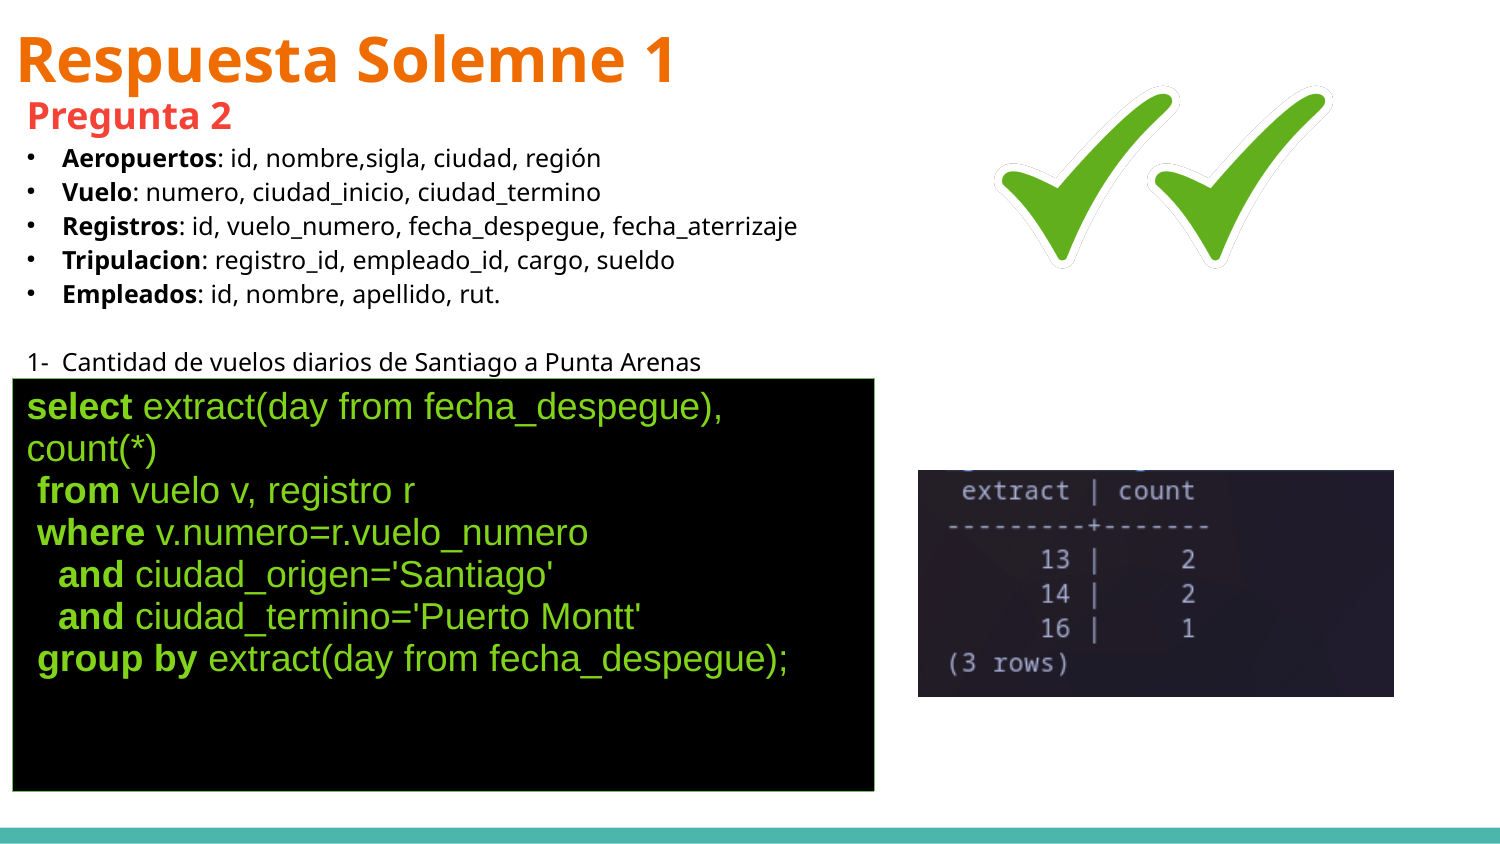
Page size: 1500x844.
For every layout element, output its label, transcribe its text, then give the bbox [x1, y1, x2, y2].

picture [918, 470, 1394, 697]
text_box Pregunta 2 Aeropuertos: id, nombre,sigla, ciudad, región Vuelo: numero, ciudad_inicio, ciudad_termino Registros: id, vuelo_numero, fecha_despegue, fecha_aterrizaje Tripulacion: registro_id, empleado_id, cargo, sueldo Empleados: id, nombre, apellido, rut. 1- Cantidad de vuelos diarios de Santiago a Punta Arenas [11, 82, 1465, 844]
picture [992, 82, 1335, 272]
title Respuesta Solemne 1 [0, 0, 1398, 116]
table_header select extract(day from fecha_despegue), count(*) from vuelo v, registro r where v.numero=r.vuelo_numero and ciudad_origen='Santiago' and ciudad_termino='Puerto Montt' group by extract(day from fecha_despegue); [13, 379, 874, 791]
